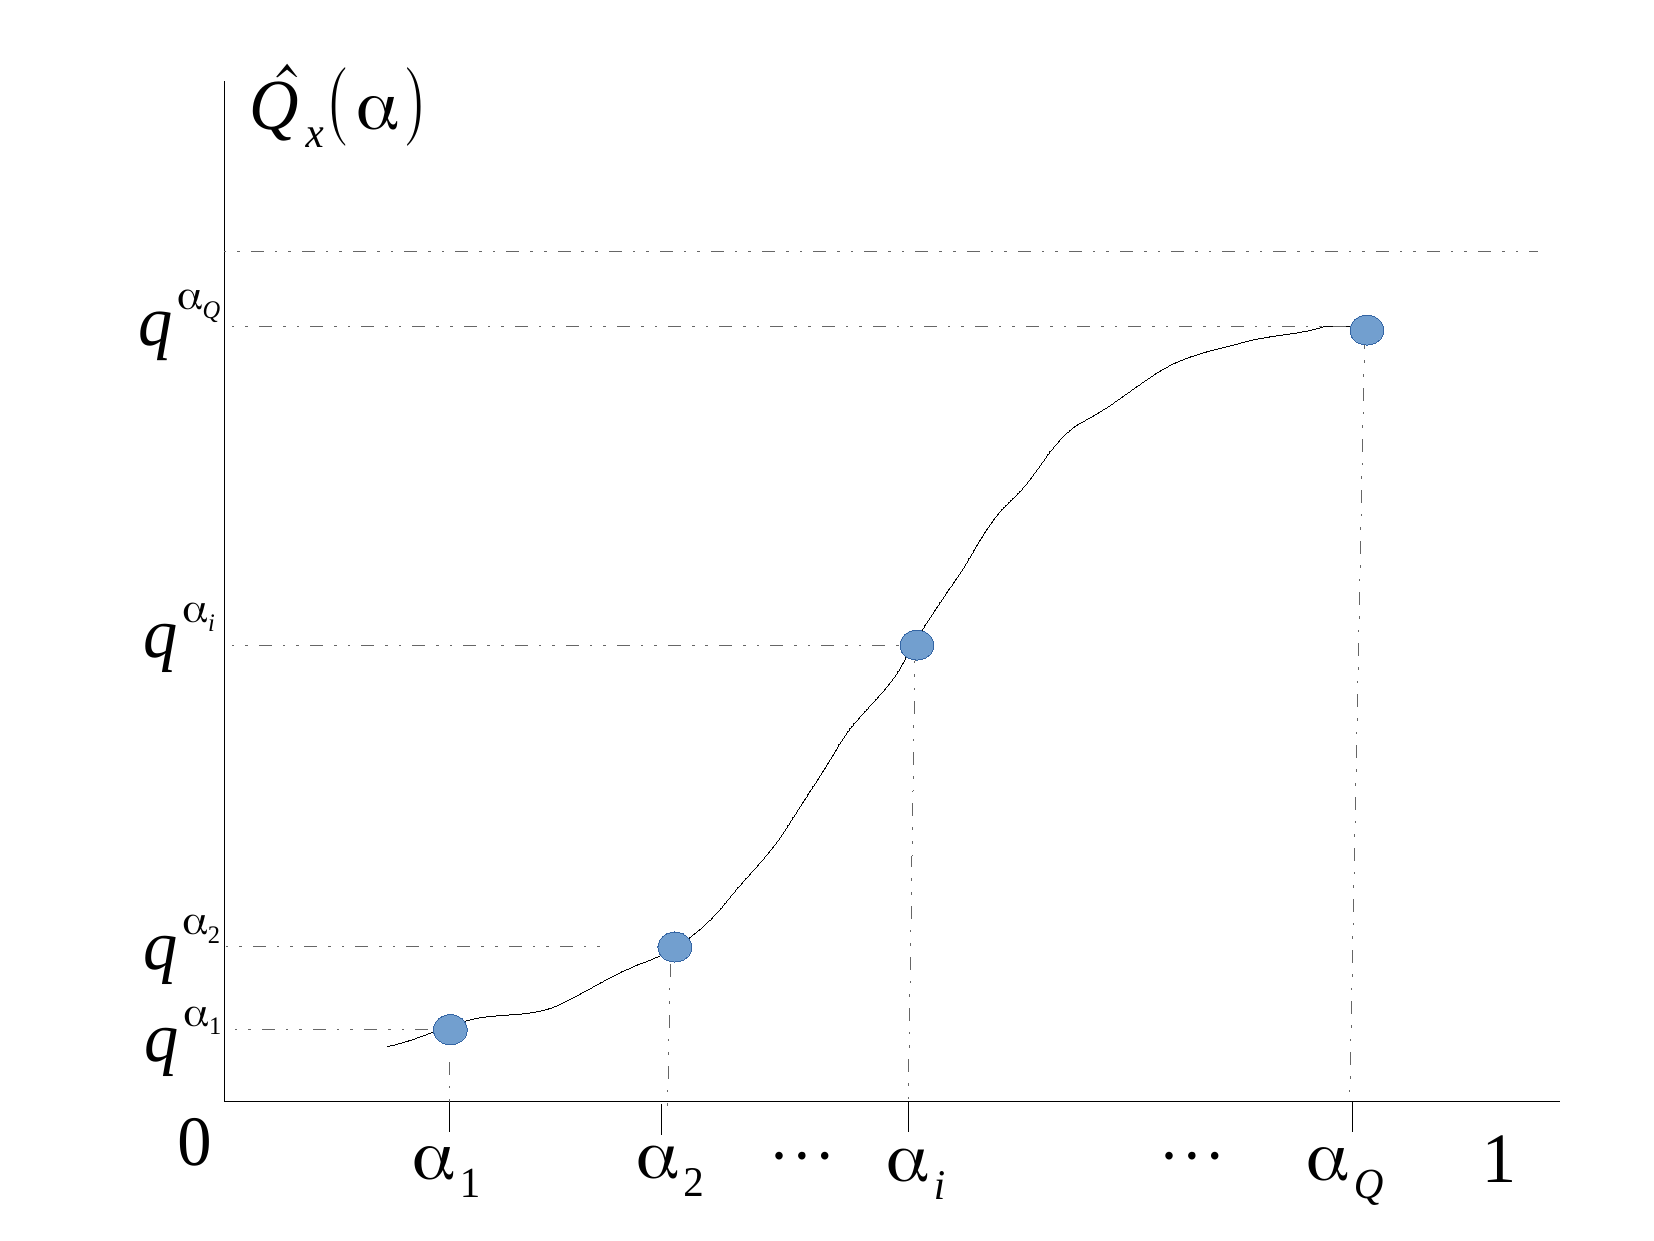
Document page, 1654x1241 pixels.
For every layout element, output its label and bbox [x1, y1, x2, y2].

text_box [1350, 315, 1384, 346]
chart [126, 908, 239, 988]
text_box [433, 1014, 468, 1045]
chart [121, 283, 239, 363]
chart [869, 1146, 961, 1209]
chart [1289, 1144, 1400, 1208]
chart [232, 57, 445, 156]
chart [126, 595, 233, 676]
chart [160, 1103, 230, 1184]
chart [395, 1143, 495, 1206]
chart [1464, 1120, 1532, 1201]
text_box [900, 630, 934, 661]
text_box [657, 931, 692, 963]
chart [752, 1149, 854, 1165]
chart [127, 999, 239, 1079]
chart [619, 1143, 720, 1206]
chart [1142, 1149, 1243, 1165]
